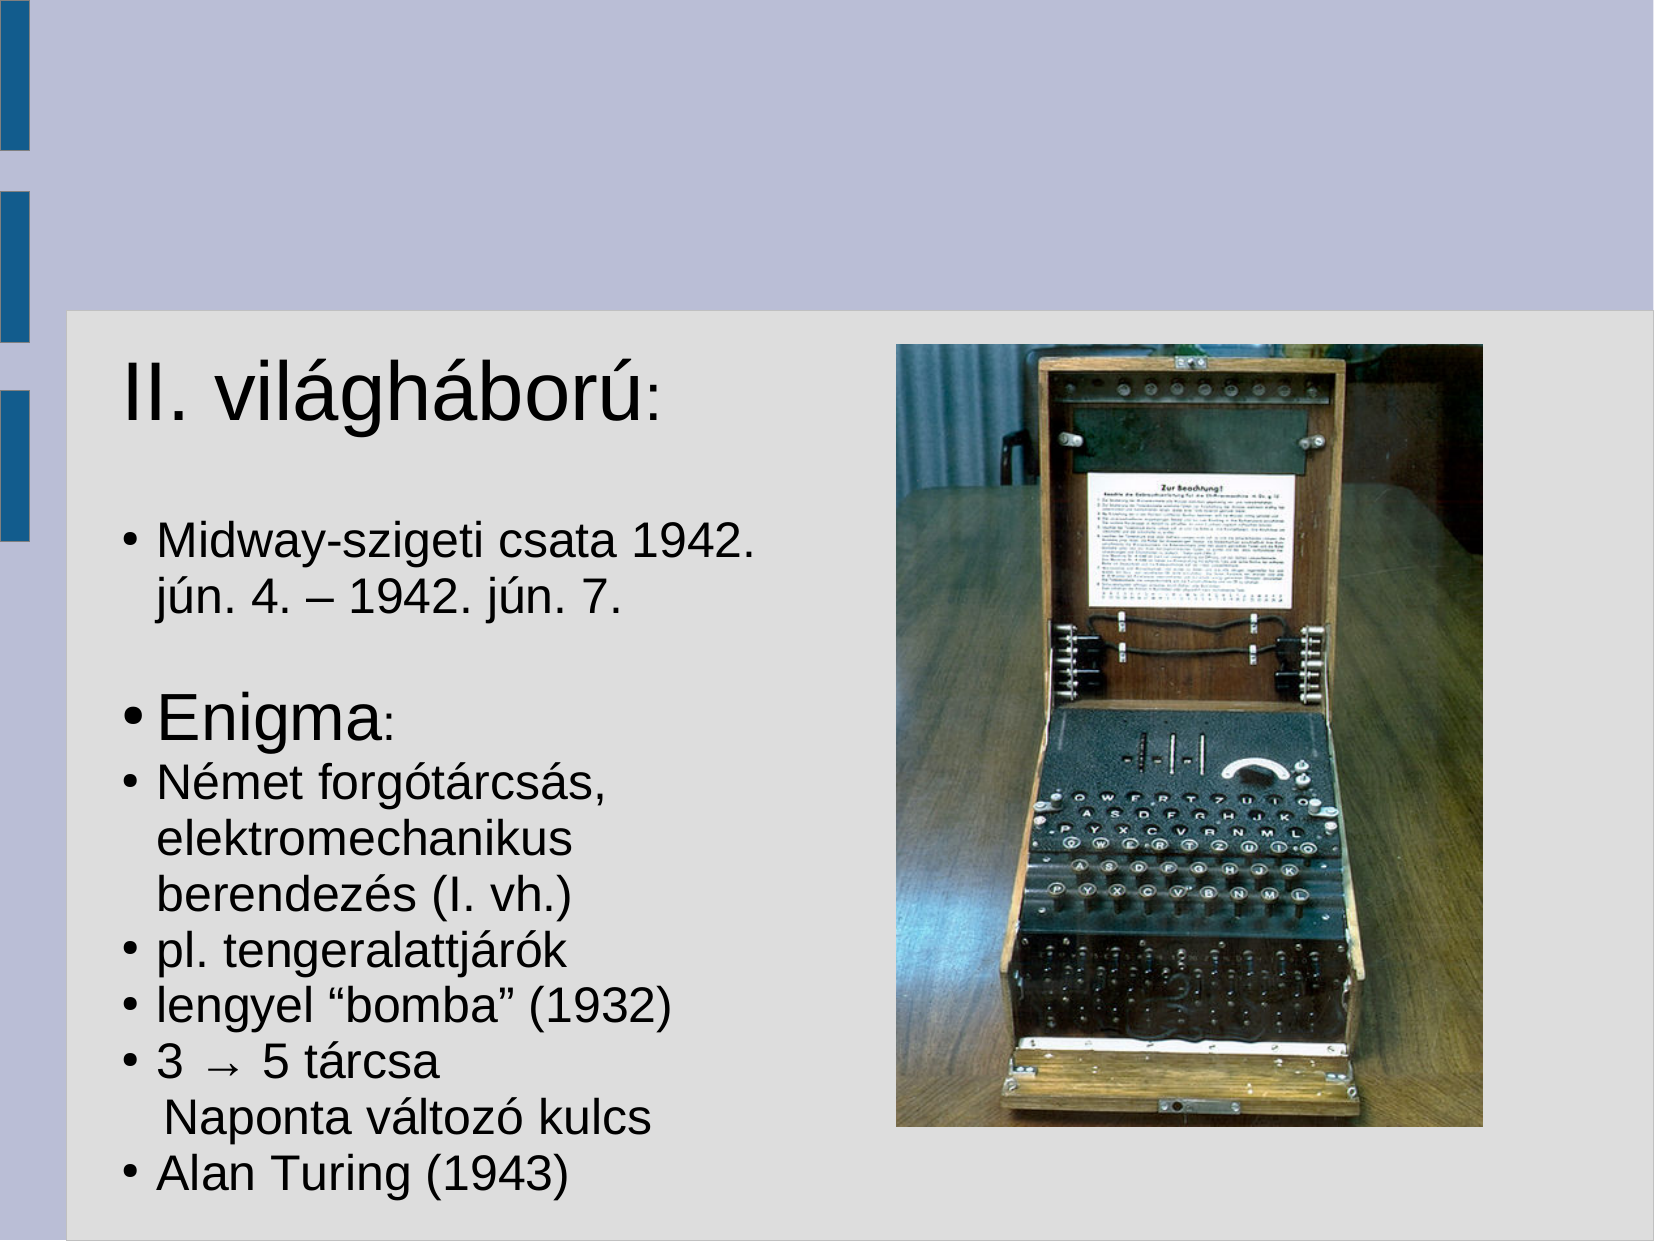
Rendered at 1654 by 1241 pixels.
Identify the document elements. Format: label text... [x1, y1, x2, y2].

picture [896, 344, 1483, 1127]
list II. világháború: Midway-szigeti csata 1942. jún. 4. – 1942. jún. 7. Enigma: Német forgótárcsás, elektromechanikus berendezés (I. vh.) pl. tengeralattjárók lengyel “bomba” (1932) 3 → 5 tárcsa Naponta változó kulcs Alan Turing (1943) [121, 344, 811, 1241]
